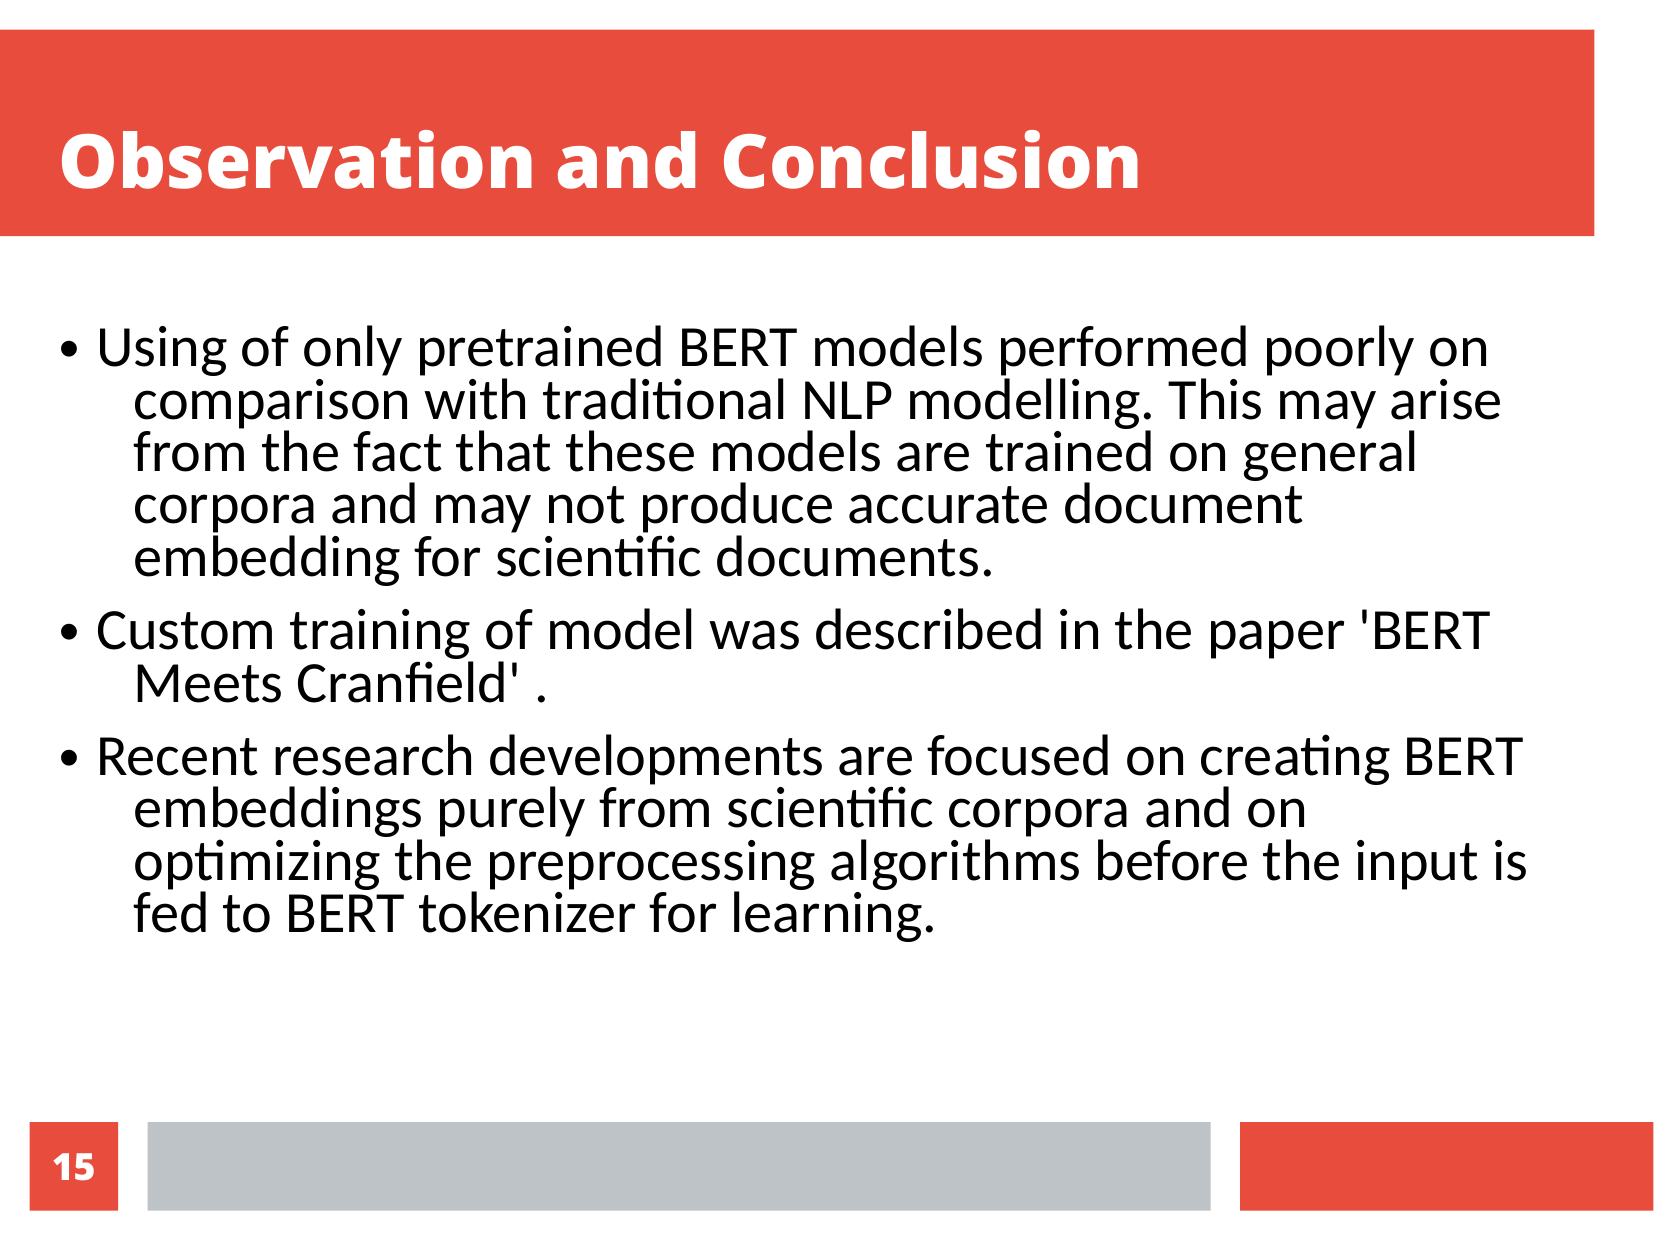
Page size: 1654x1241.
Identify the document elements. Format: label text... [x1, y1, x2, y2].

title Observation and Conclusion [59, 59, 1595, 207]
list Using of only pretrained BERT models performed poorly on comparison with traditional NLP modelling. This may arise from the fact that these models are trained on general corpora and may not produce accurate document embedding for scientific documents. Custom training of model was described in the paper 'BERT Meets Cranfield' . Recent research developments are focused on creating BERT embeddings purely from scientific corpora and on optimizing the preprocessing algorithms before the input is fed to BERT tokenizer for learning. [59, 324, 1565, 1093]
